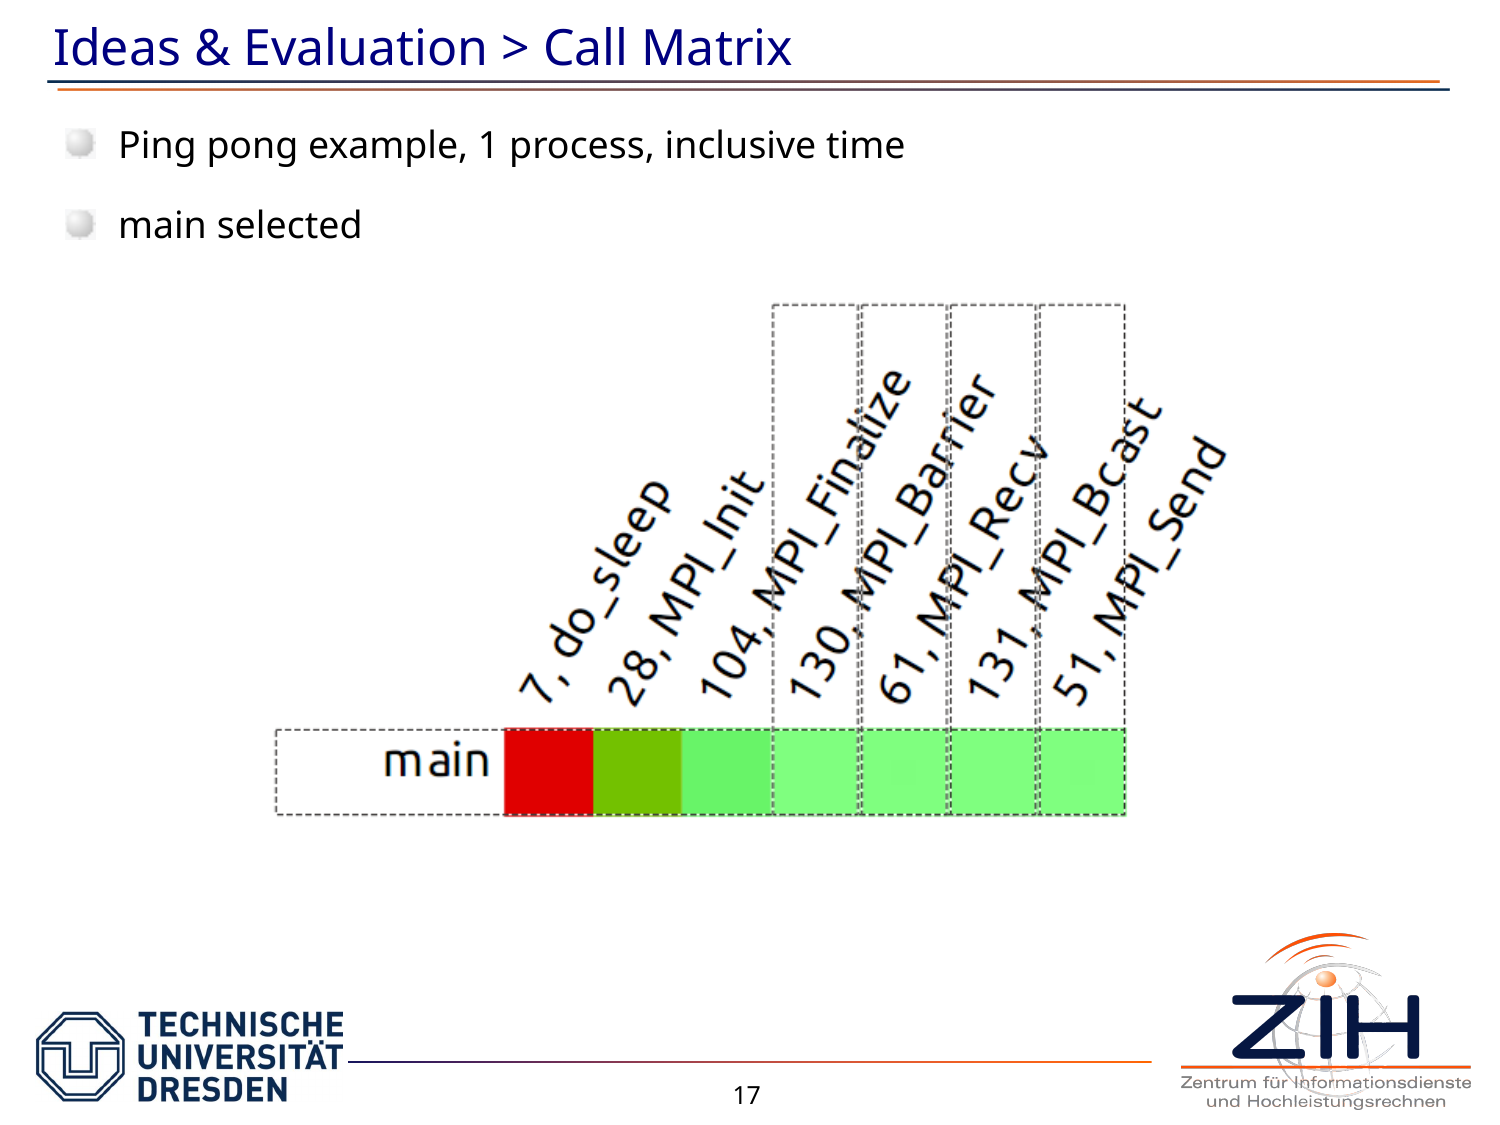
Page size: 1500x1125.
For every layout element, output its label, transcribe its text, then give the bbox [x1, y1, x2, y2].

picture [47, 80, 1450, 91]
picture [268, 300, 1232, 825]
title Ideas & Evaluation > Call Matrix [53, 12, 1453, 81]
picture [1181, 933, 1471, 1110]
list Ping pong example, 1 process, inclusive time main selected [29, 118, 1418, 771]
picture [35, 1011, 343, 1102]
